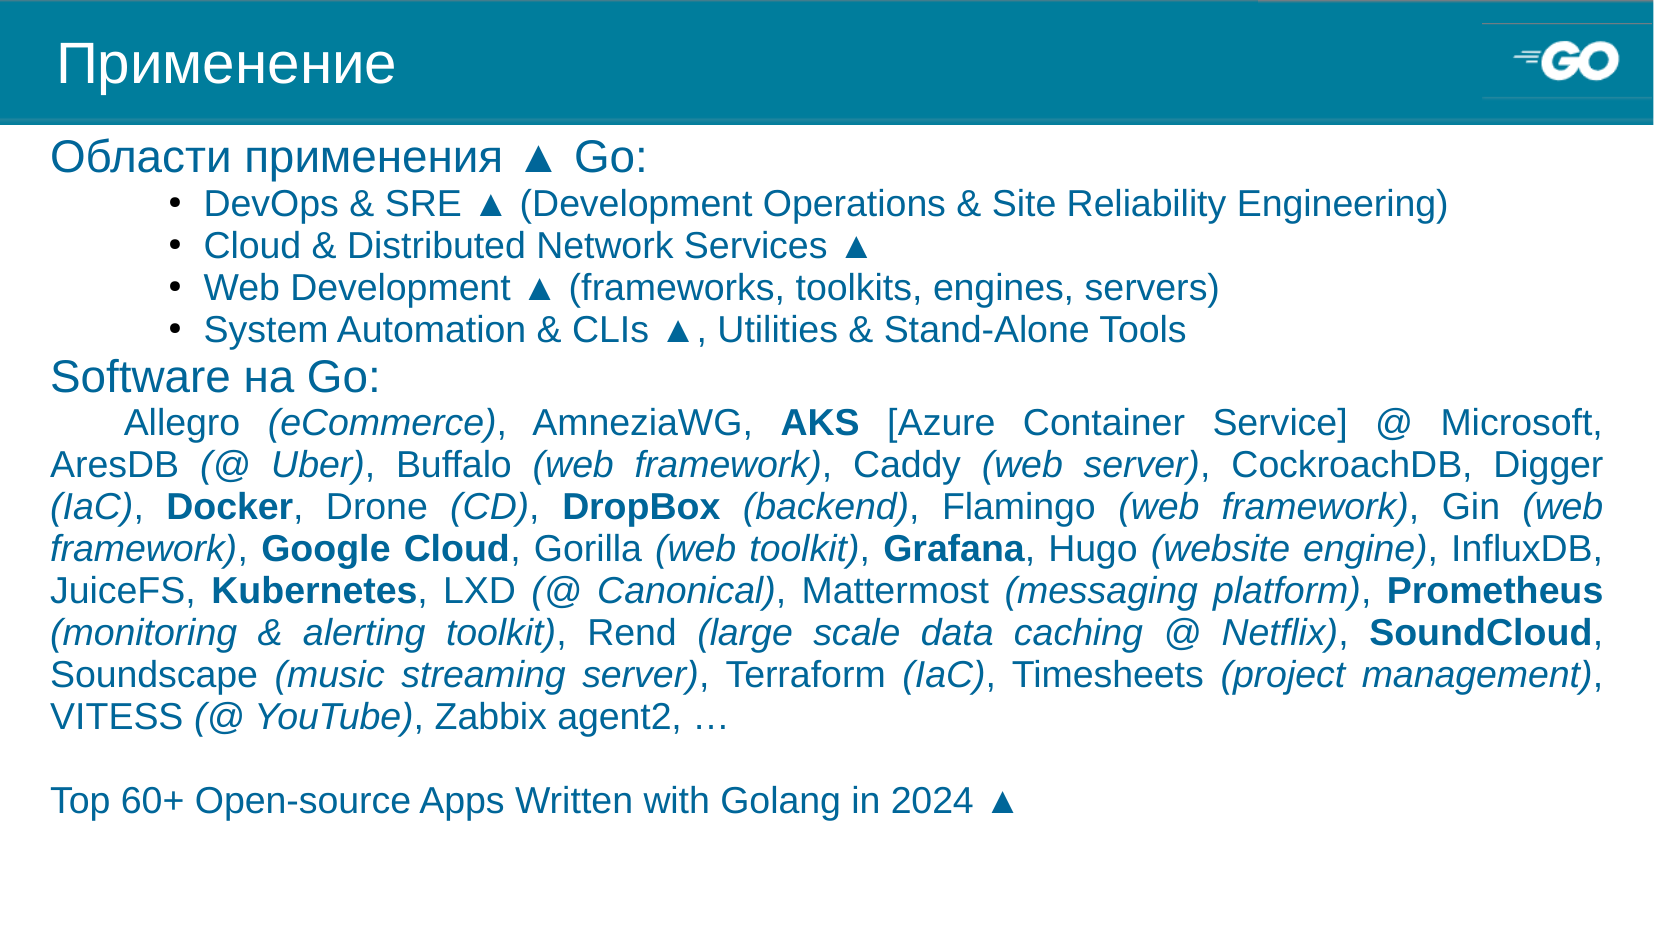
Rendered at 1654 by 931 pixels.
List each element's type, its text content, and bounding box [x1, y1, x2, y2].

text_box Применение [41, 23, 1495, 104]
text_box Области применения ▲ Go: DevOps & SRE ▲ (Development Operations & Site Reliability Engineering) Cloud & Distributed Network Services ▲ Web Development ▲ (frameworks, toolkits, engines, servers) System Automation & CLIs ▲, Utilities & Stand-Alone Tools Software на Go: Allegro (eCommerce), AmneziaWG, AKS [Azure Container Service] @ Microsoft, AresDB (@ Uber), Buffalo (web framework), Caddy (web server), CockroachDB, Digger (IaC), Docker, Drone (CD), DropBox (backend), Flamingo (web framework), Gin (web framework), Google Cloud, Gorilla (web toolkit), Grafana, Hugo (website engine), InfluxDB, JuiceFS, Kubernetes, LXD (@ Canonical), Mattermost (messaging platform), Prometheus (monitoring & alerting toolkit), Rend (large scale data caching @ Netflix), SoundCloud, Soundscape (music streaming server), Terraform (IaC), Timesheets (project management), VITESS (@ YouTube), Zabbix agent2, … Top 60+ Open-source Apps Written with Golang in 2024 ▲ [35, 124, 1619, 898]
picture [1542, 41, 1619, 81]
